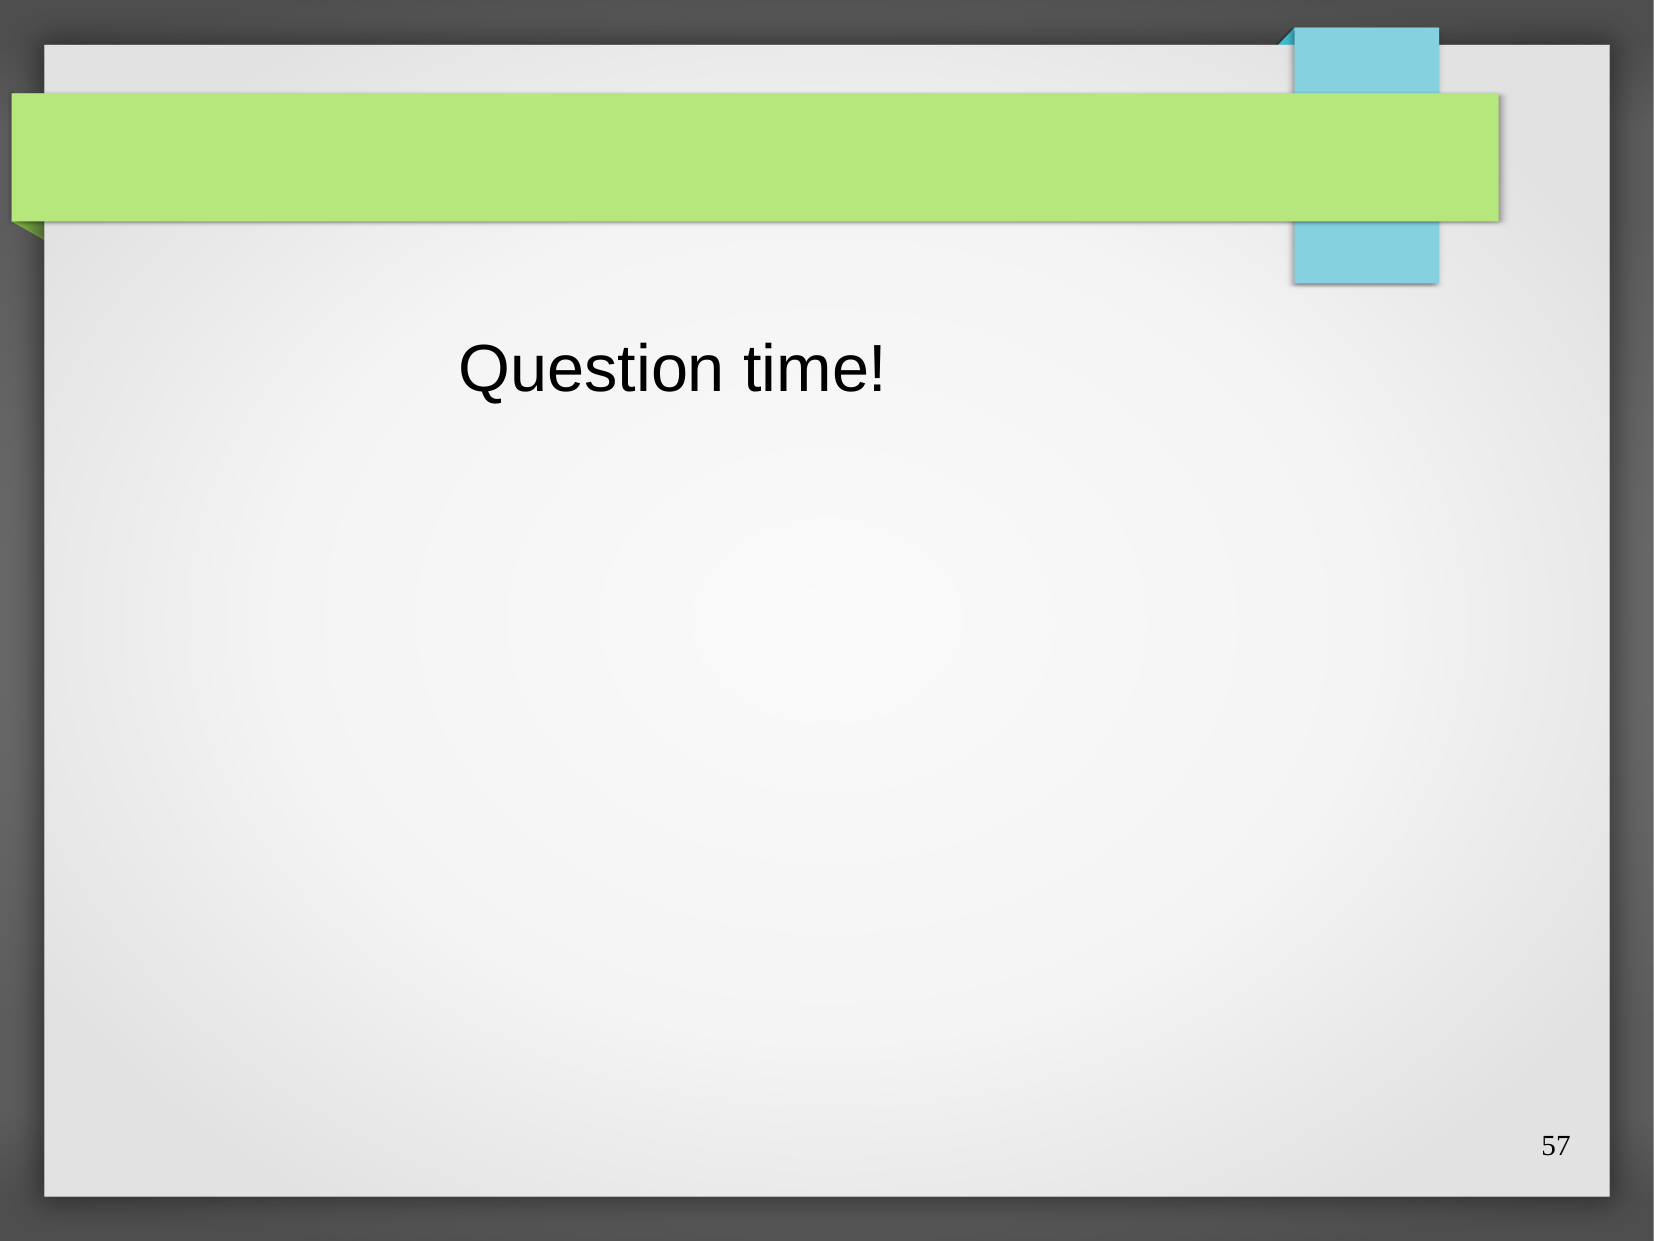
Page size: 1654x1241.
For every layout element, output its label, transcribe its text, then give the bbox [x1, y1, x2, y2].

picture [0, 0, 1654, 1241]
subtitle Question time! [82, 94, 1264, 643]
